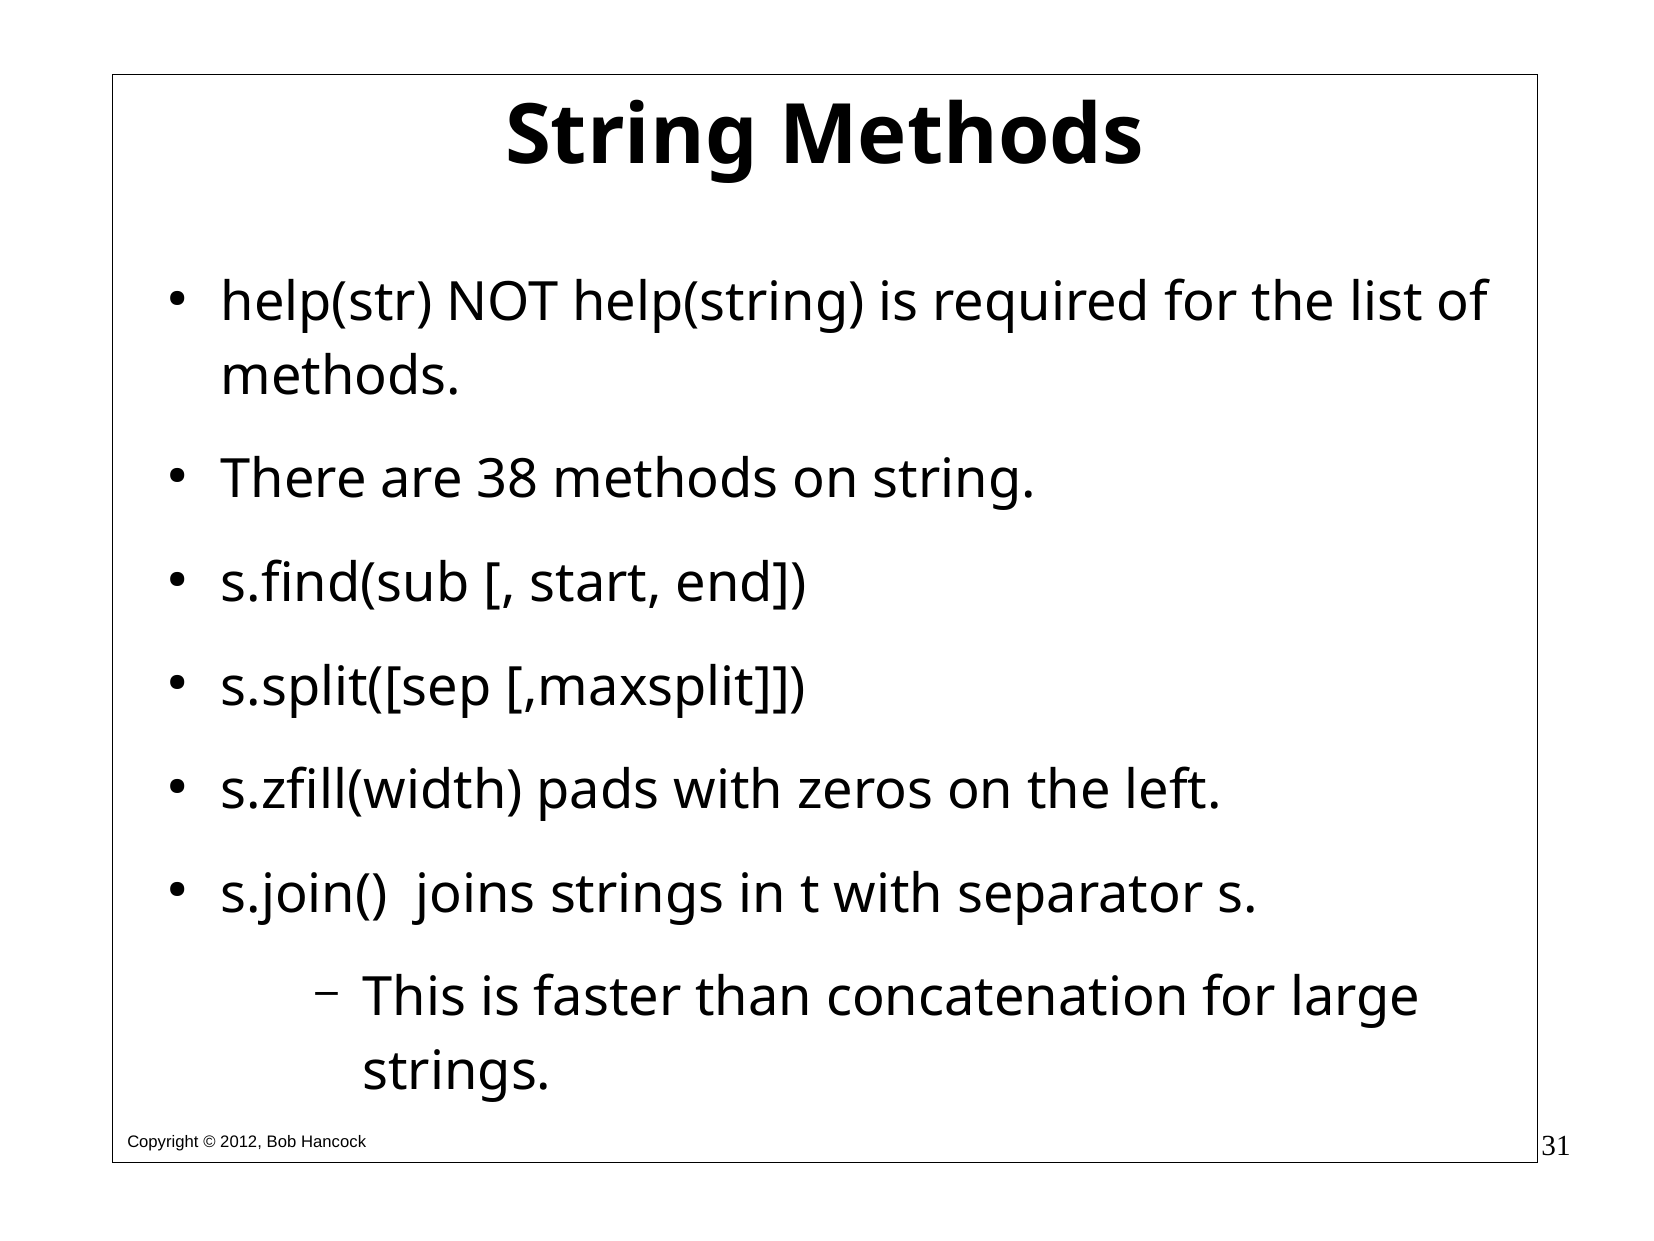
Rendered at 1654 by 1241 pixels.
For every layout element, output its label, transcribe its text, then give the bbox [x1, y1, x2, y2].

list help(str) NOT help(string) is required for the list of methods. There are 38 methods on string. s.find(sub [, start, end]) s.split([sep [,maxsplit]]) s.zfill(width) pads with zeros on the left. s.join() joins strings in t with separator s. This is faster than concatenation for large strings. [150, 262, 1501, 1126]
text_box Copyright © 2012, Bob Hancock [112, 1125, 382, 1159]
title String Methods [112, 75, 1538, 188]
